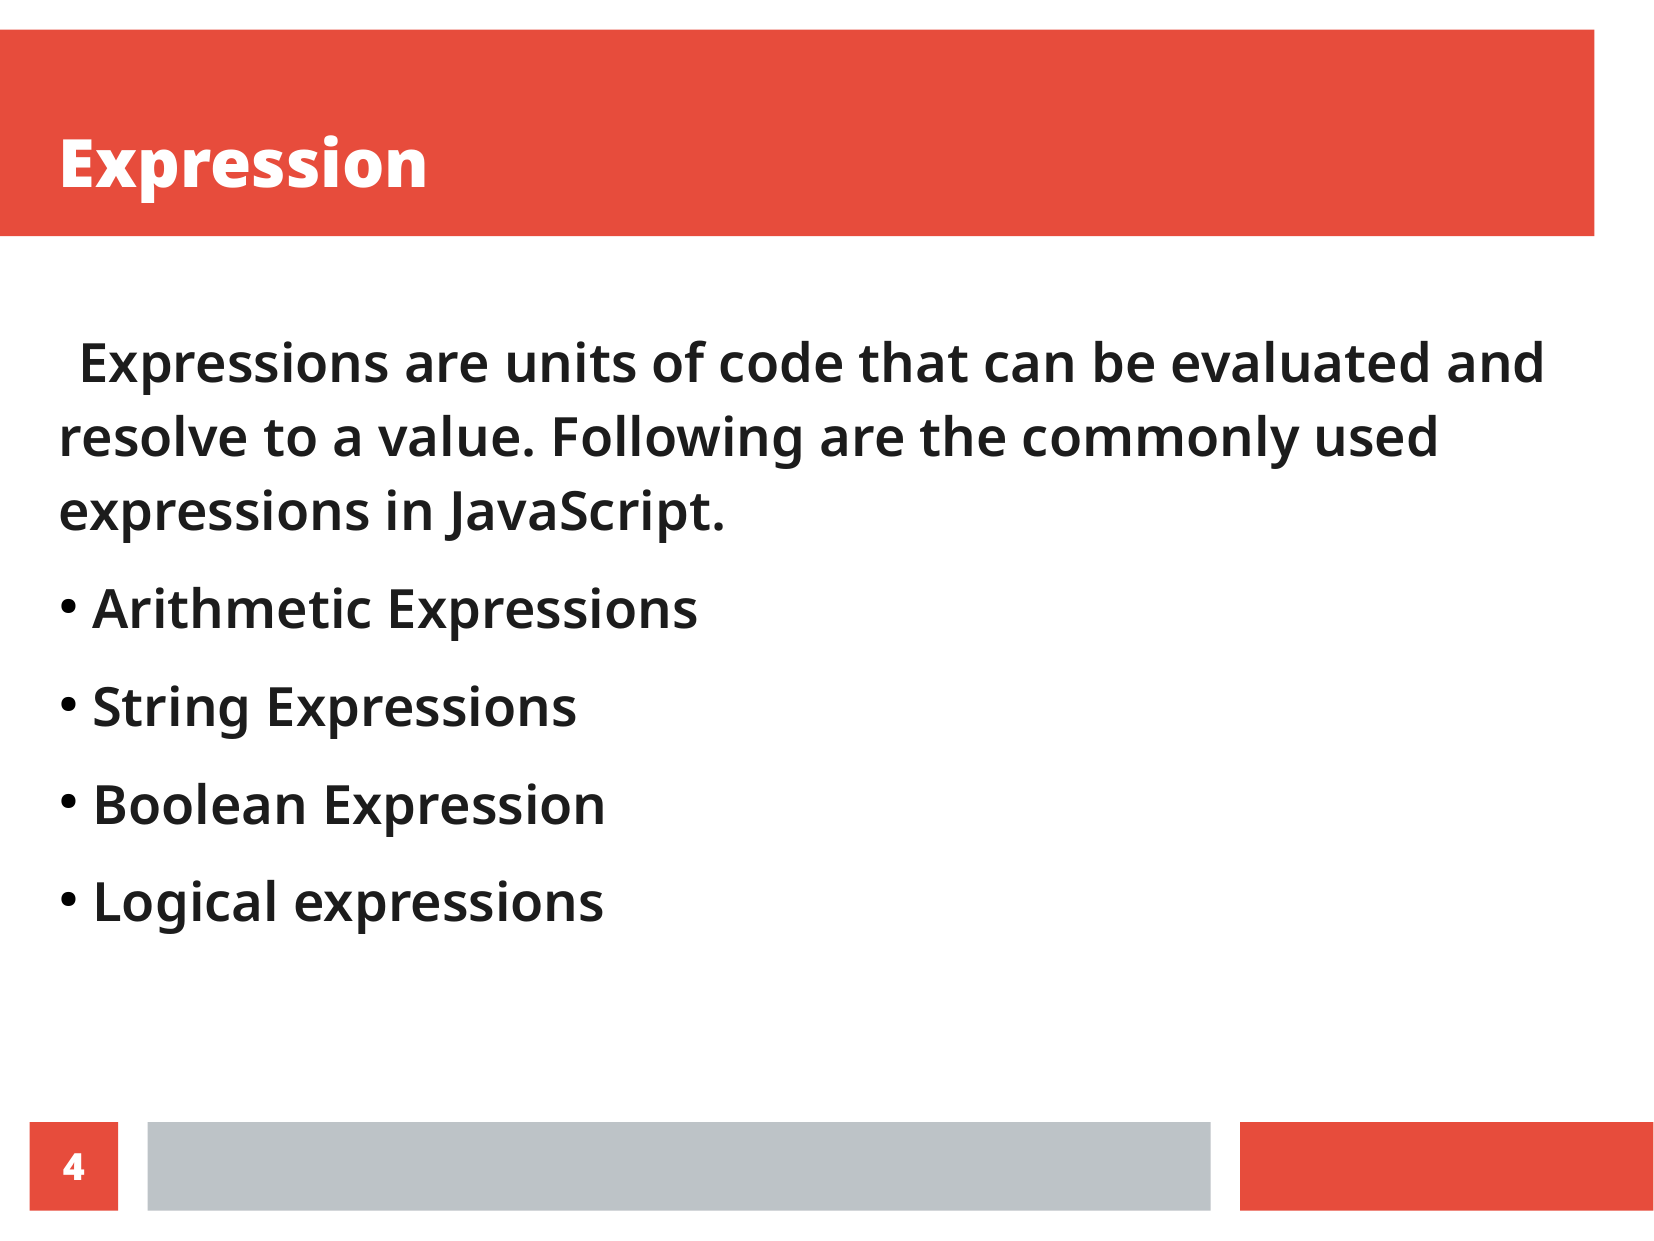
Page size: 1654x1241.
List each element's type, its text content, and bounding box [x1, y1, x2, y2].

list Expressions are units of code that can be evaluated and resolve to a value. Following are the commonly used expressions in JavaScript. Arithmetic Expressions String Expressions Boolean Expression Logical expressions [59, 324, 1565, 1093]
title Expression [59, 59, 1595, 207]
